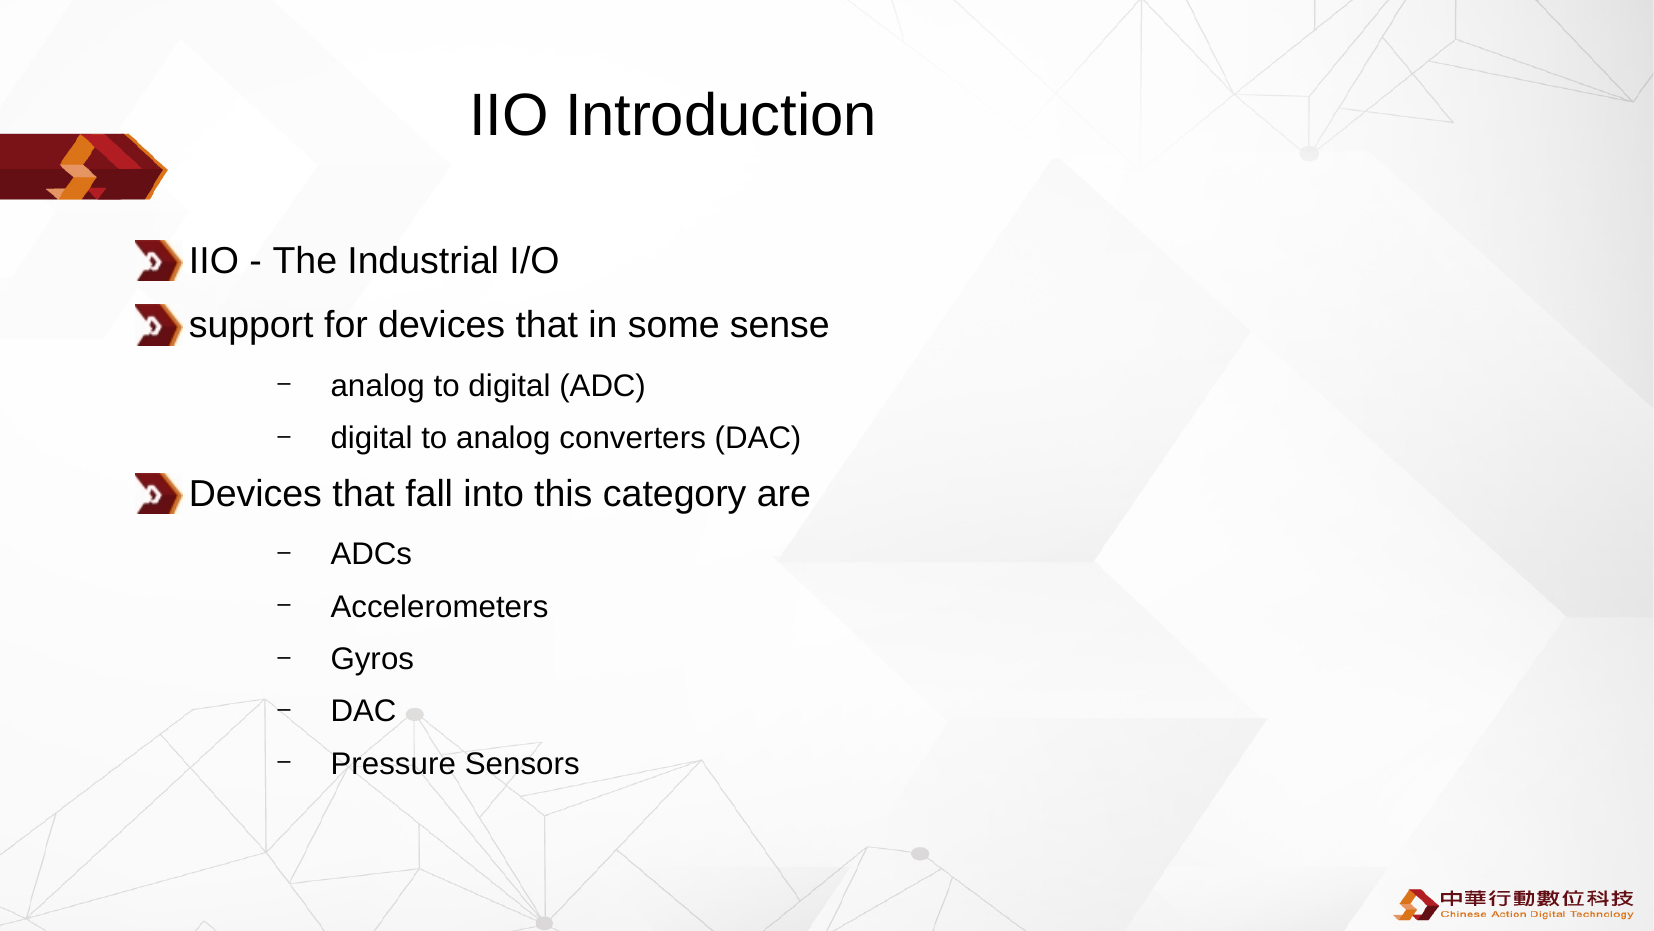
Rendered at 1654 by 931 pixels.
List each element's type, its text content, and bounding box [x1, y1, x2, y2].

picture [0, 0, 1654, 931]
title IIO Introduction [82, 70, 1264, 160]
list IIO - The Industrial I/O support for devices that in some sense analog to digital (ADC) digital to analog converters (DAC) Devices that fall into this category are ADCs Accelerometers Gyros DAC Pressure Sensors [118, 239, 1571, 899]
